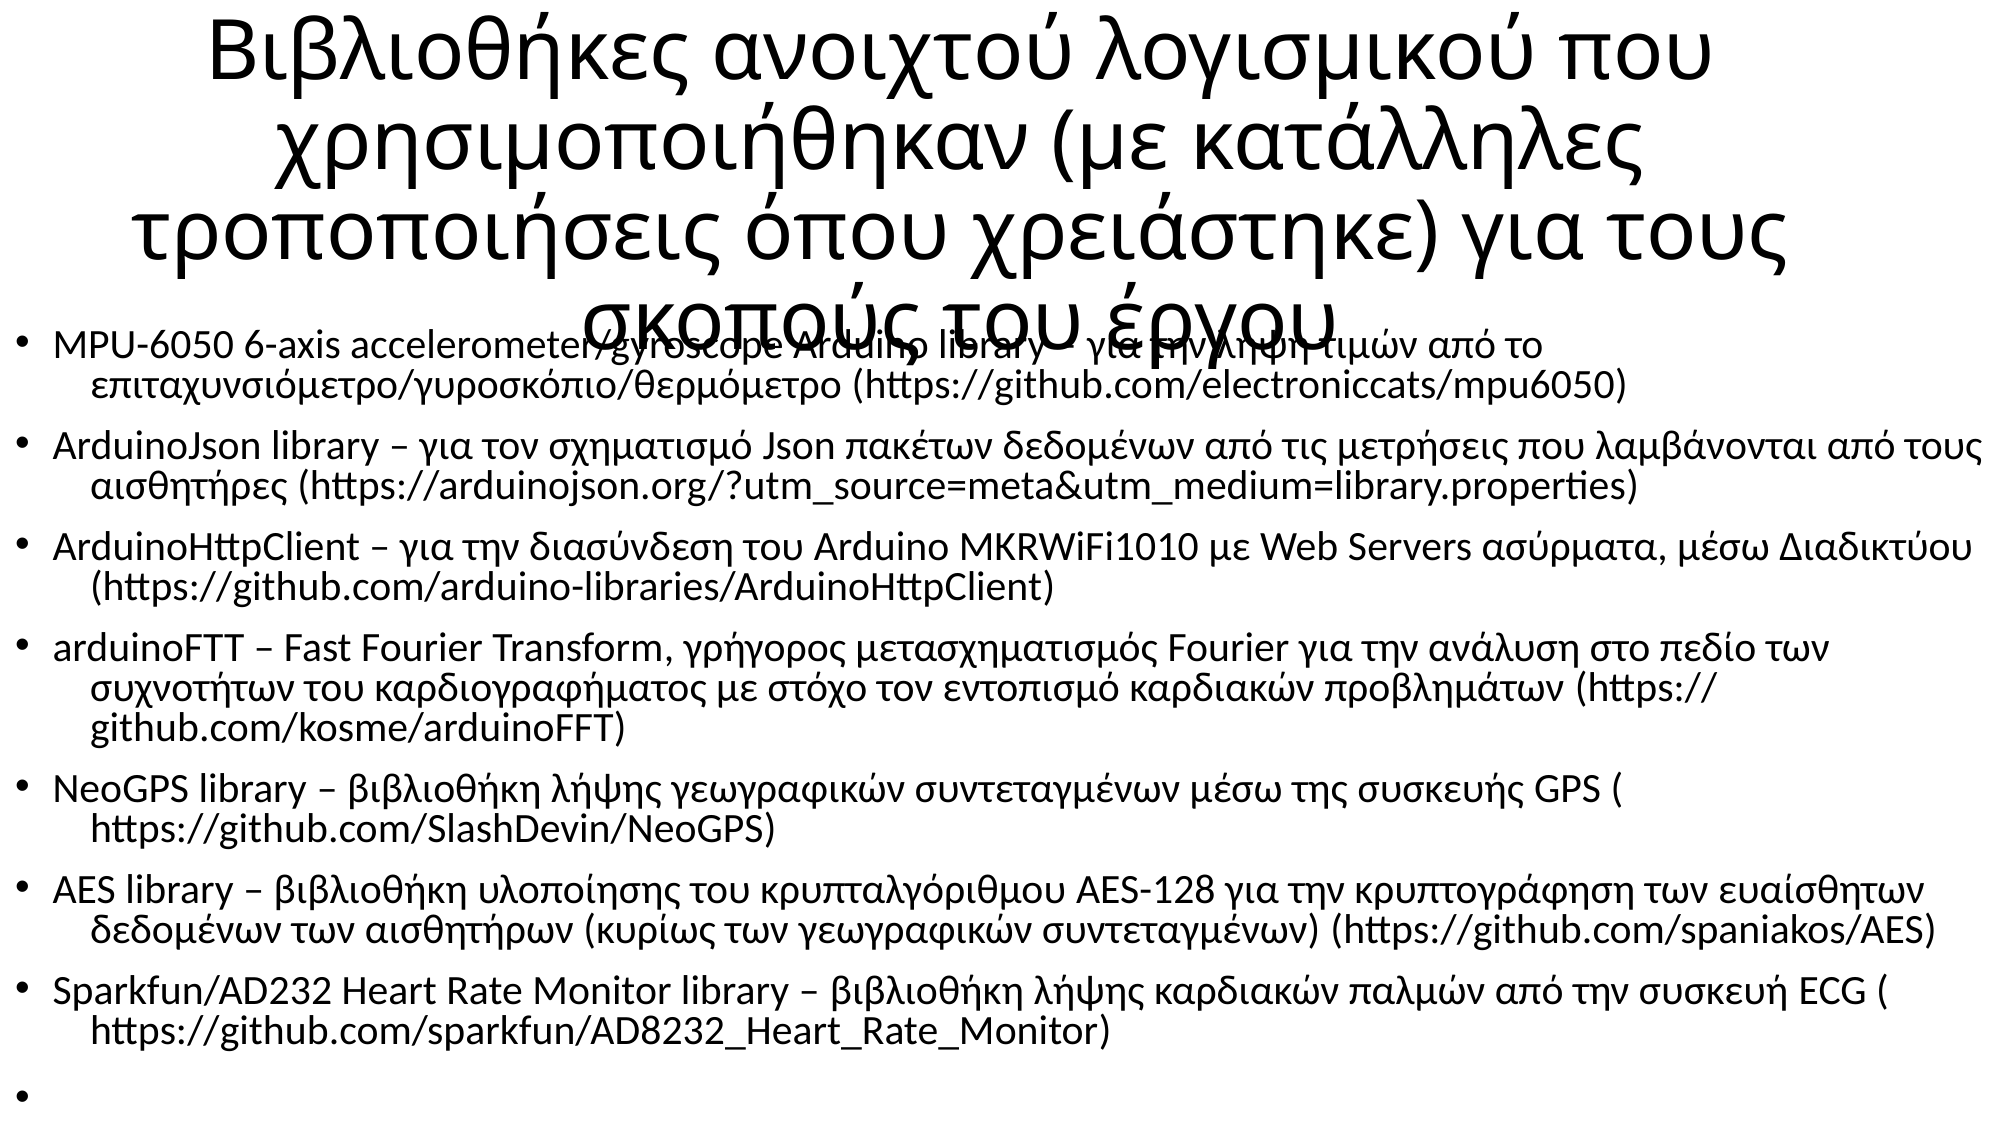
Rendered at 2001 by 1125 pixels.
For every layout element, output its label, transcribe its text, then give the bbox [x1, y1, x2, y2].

list MPU-6050 6-axis accelerometer/gyroscope Arduino library – για την λήψη τιμών από το επιταχυνσιόμετρο/γυροσκόπιο/θερμόμετρο (https://github.com/electroniccats/mpu6050) ArduinoJson library – για τον σχηματισμό Json πακέτων δεδομένων από τις μετρήσεις που λαμβάνονται από τους αισθητήρες (https://arduinojson.org/?utm_source=meta&utm_medium=library.properties) ArduinoHttpClient – για την διασύνδεση του Arduino MKRWiFi1010 με Web Servers ασύρματα, μέσω Διαδικτύου (https://github.com/arduino-libraries/ArduinoHttpClient) arduinoFTT – Fast Fourier Transform, γρήγορος μετασχηματισμός Fourier για την ανάλυση στο πεδίο των συχνοτήτων του καρδιογραφήματος με στόχο τον εντοπισμό καρδιακών προβλημάτων (https://github.com/kosme/arduinoFFT) NeoGPS library – βιβλιοθήκη λήψης γεωγραφικών συντεταγμένων μέσω της συσκευής GPS (https://github.com/SlashDevin/NeoGPS) AES library – βιβλιοθήκη υλοποίησης του κρυπταλγόριθμου AES-128 για την κρυπτογράφηση των ευαίσθητων δεδομένων των αισθητήρων (κυρίως των γεωγραφικών συντεταγμένων) (https://github.com/spaniakos/AES) Sparkfun/AD232 Heart Rate Monitor library – βιβλιοθήκη λήψης καρδιακών παλμών από την συσκευή ECG (https://github.com/sparkfun/AD8232_Heart_Rate_Monitor) [0, 319, 2000, 1090]
title Βιβλιοθήκες ανοιχτού λογισμικού που χρησιμοποιήθηκαν (με κατάλληλες τροποποιήσεις όπου χρειάστηκε) για τους σκοπούς του έργου [45, 0, 1876, 285]
